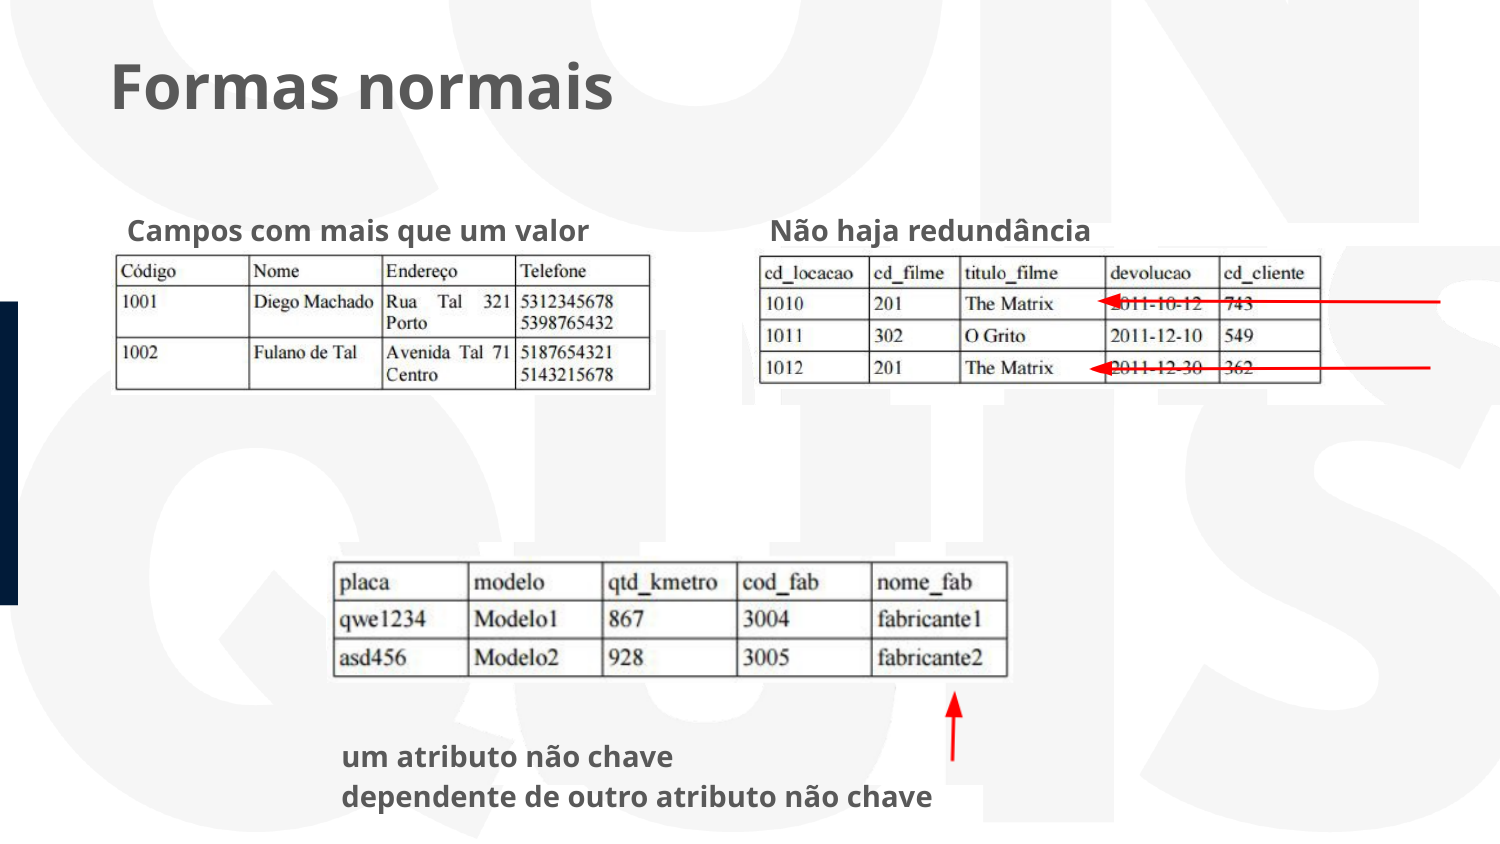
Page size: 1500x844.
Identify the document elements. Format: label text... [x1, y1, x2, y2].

text_box Não haja redundância [754, 191, 1167, 263]
picture [0, 0, 1500, 844]
text_box um atributo não chave dependente de outro atributo não chave [326, 718, 1324, 844]
text_box Campos com mais que um valor [111, 191, 642, 263]
list Formas normais [97, 38, 1440, 140]
